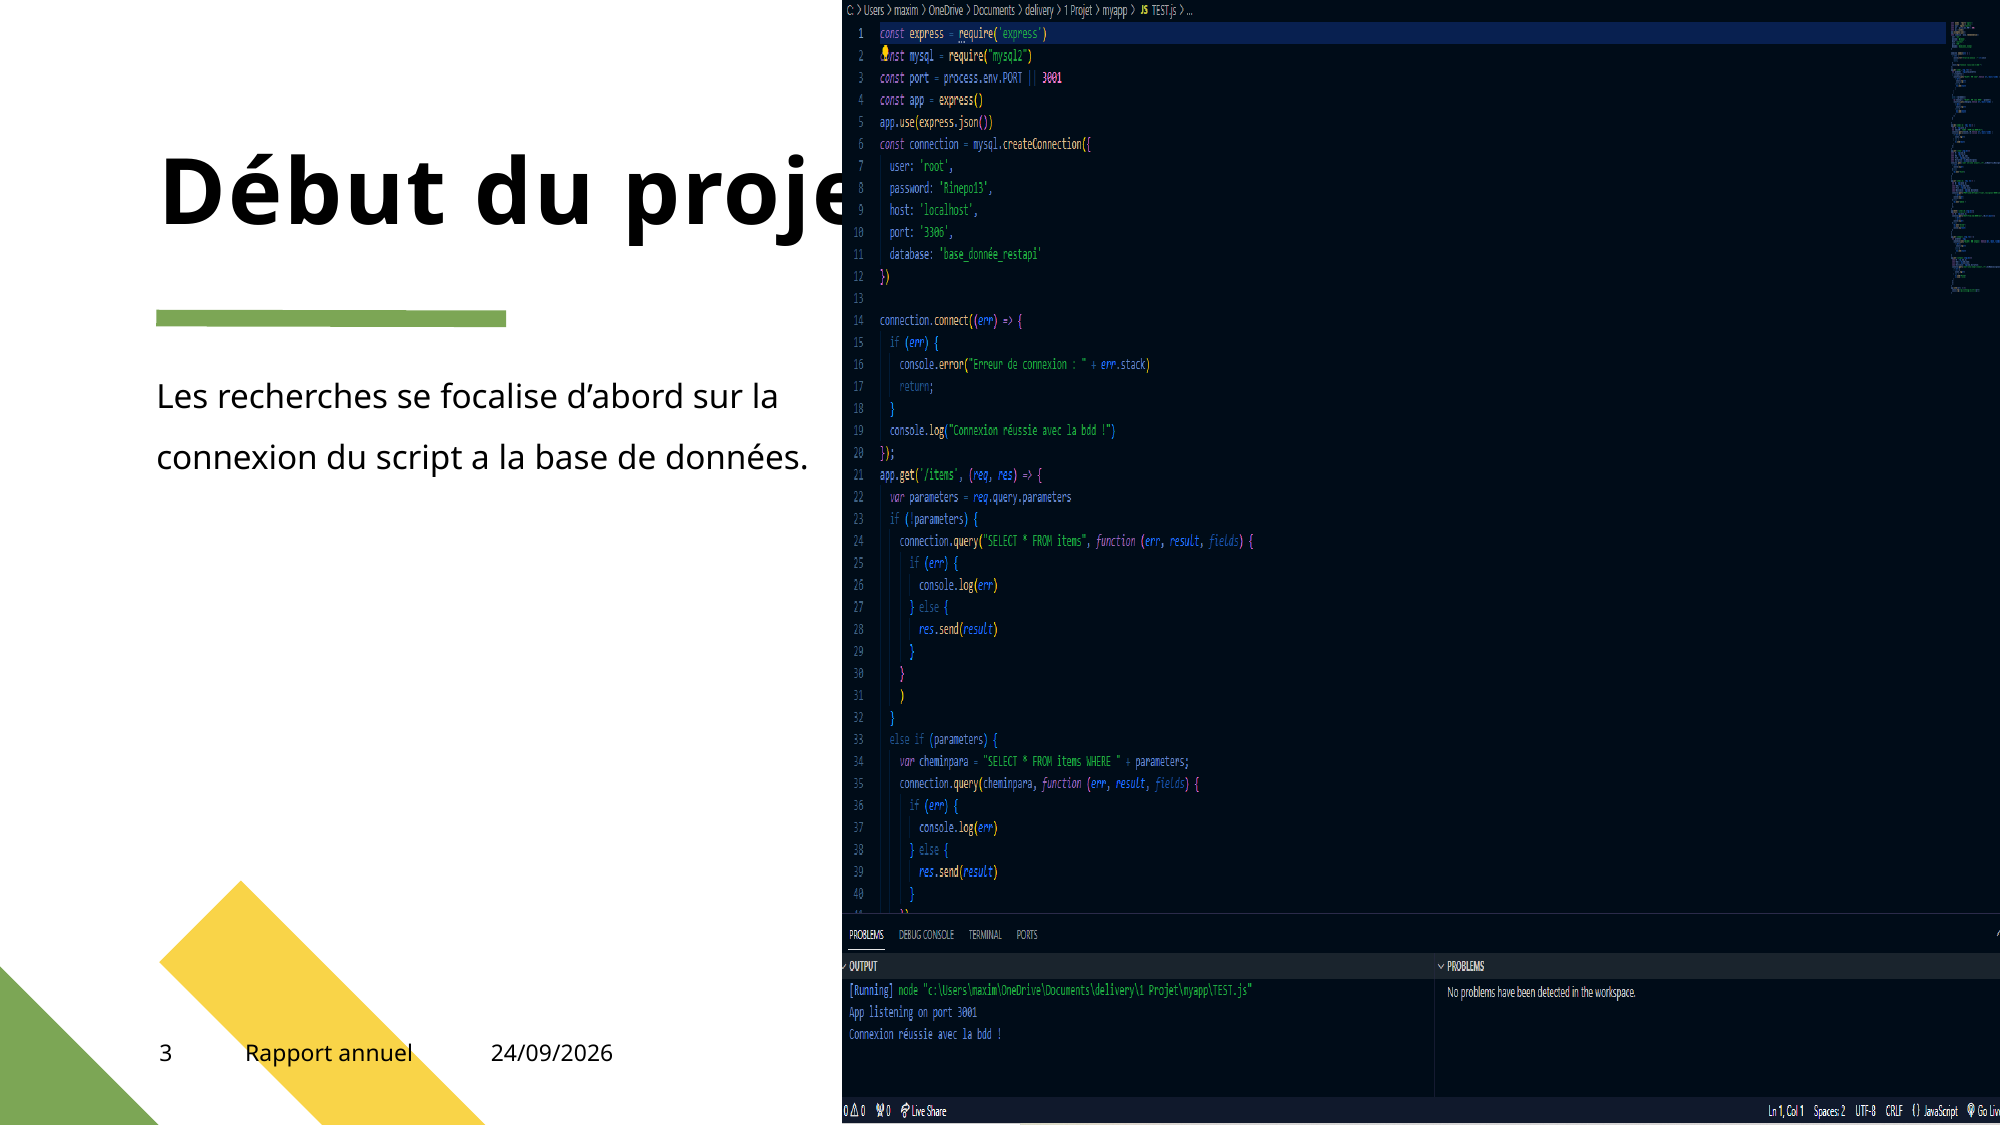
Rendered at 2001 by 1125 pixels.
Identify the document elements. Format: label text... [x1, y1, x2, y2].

picture [842, 0, 2000, 1125]
text_box 20 novembre 2023 [490, 1038, 707, 1080]
list Les recherches se focalise d’abord sur la connexion du script a la base de données. [156, 375, 842, 835]
title Début du projet [158, 144, 842, 245]
text_box Rapport annuel [245, 1038, 490, 1080]
text_box [159, 1038, 245, 1080]
